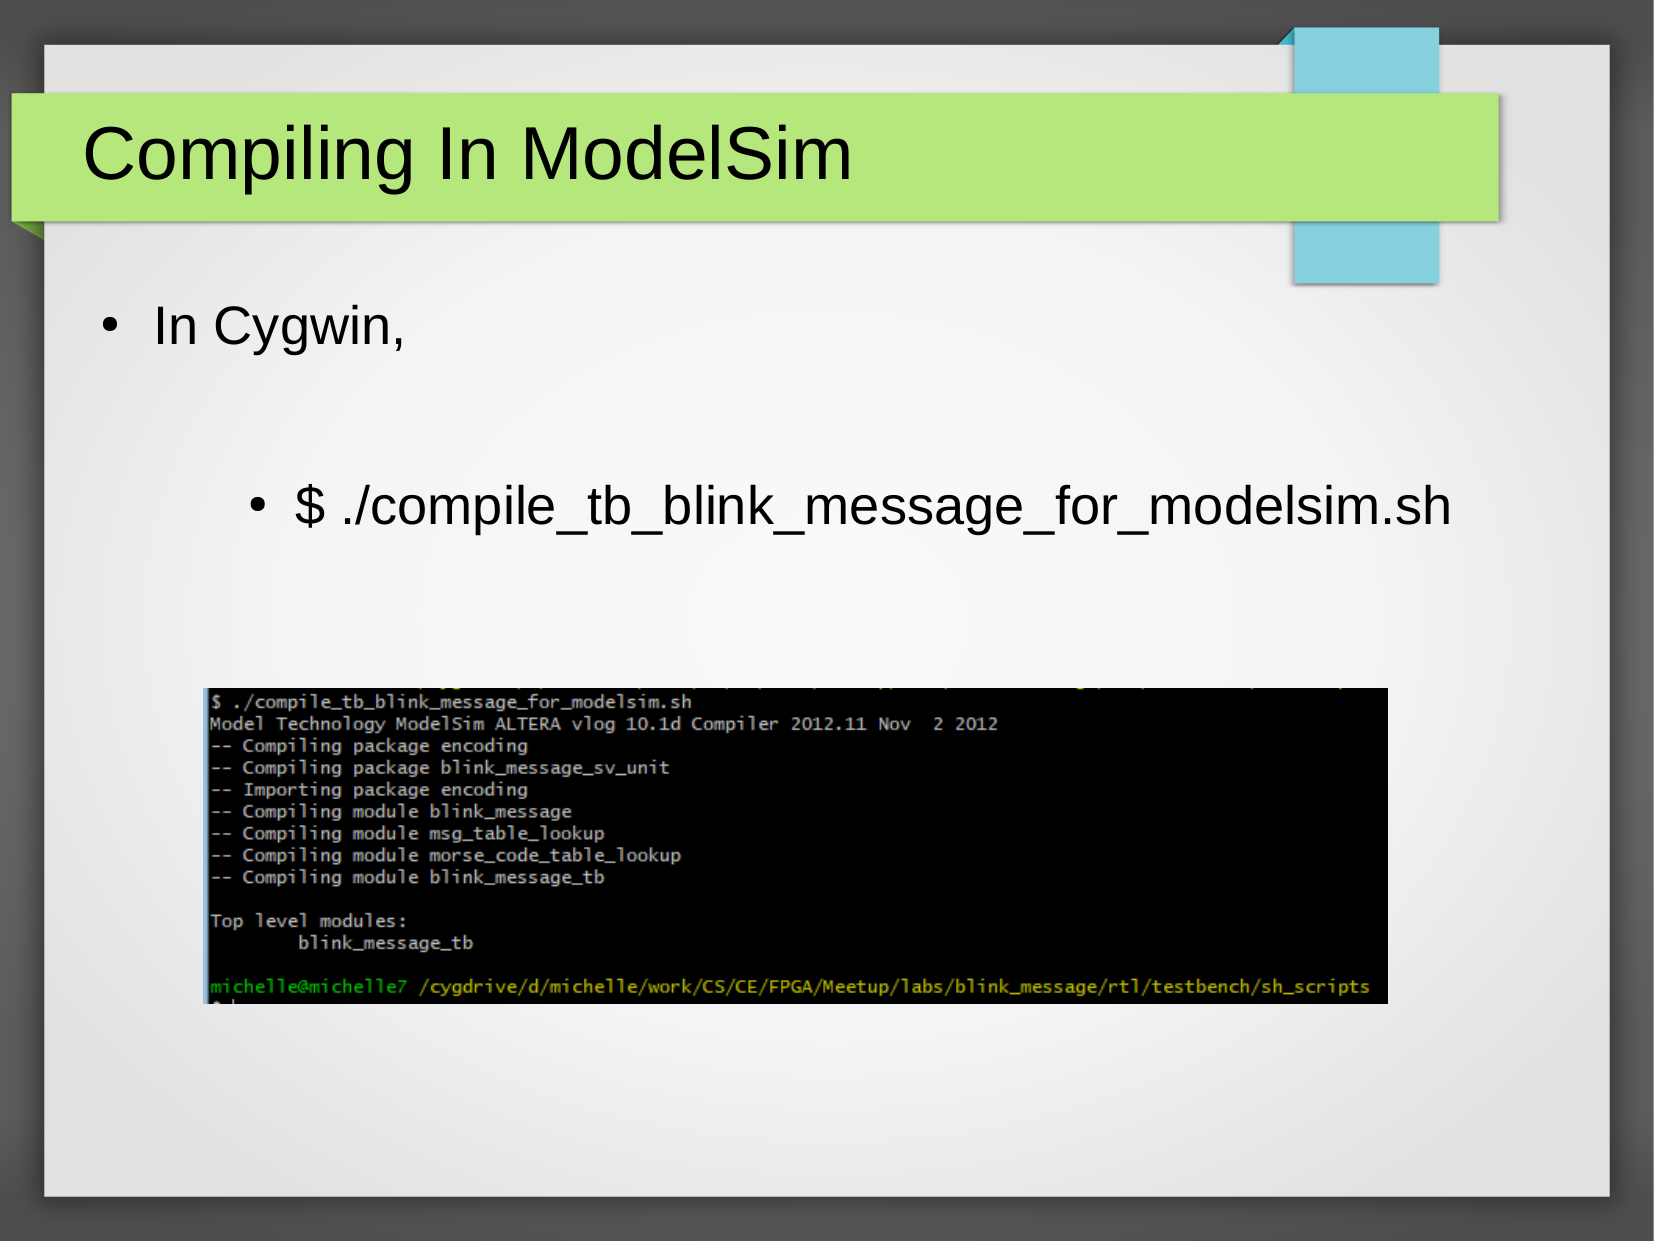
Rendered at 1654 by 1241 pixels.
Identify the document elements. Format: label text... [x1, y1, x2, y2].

list In Cygwin, $ ./compile_tb_blink_message_for_modelsim.sh [82, 295, 1571, 1015]
title Compiling In ModelSim [82, 94, 1264, 213]
picture [0, 0, 1654, 1241]
